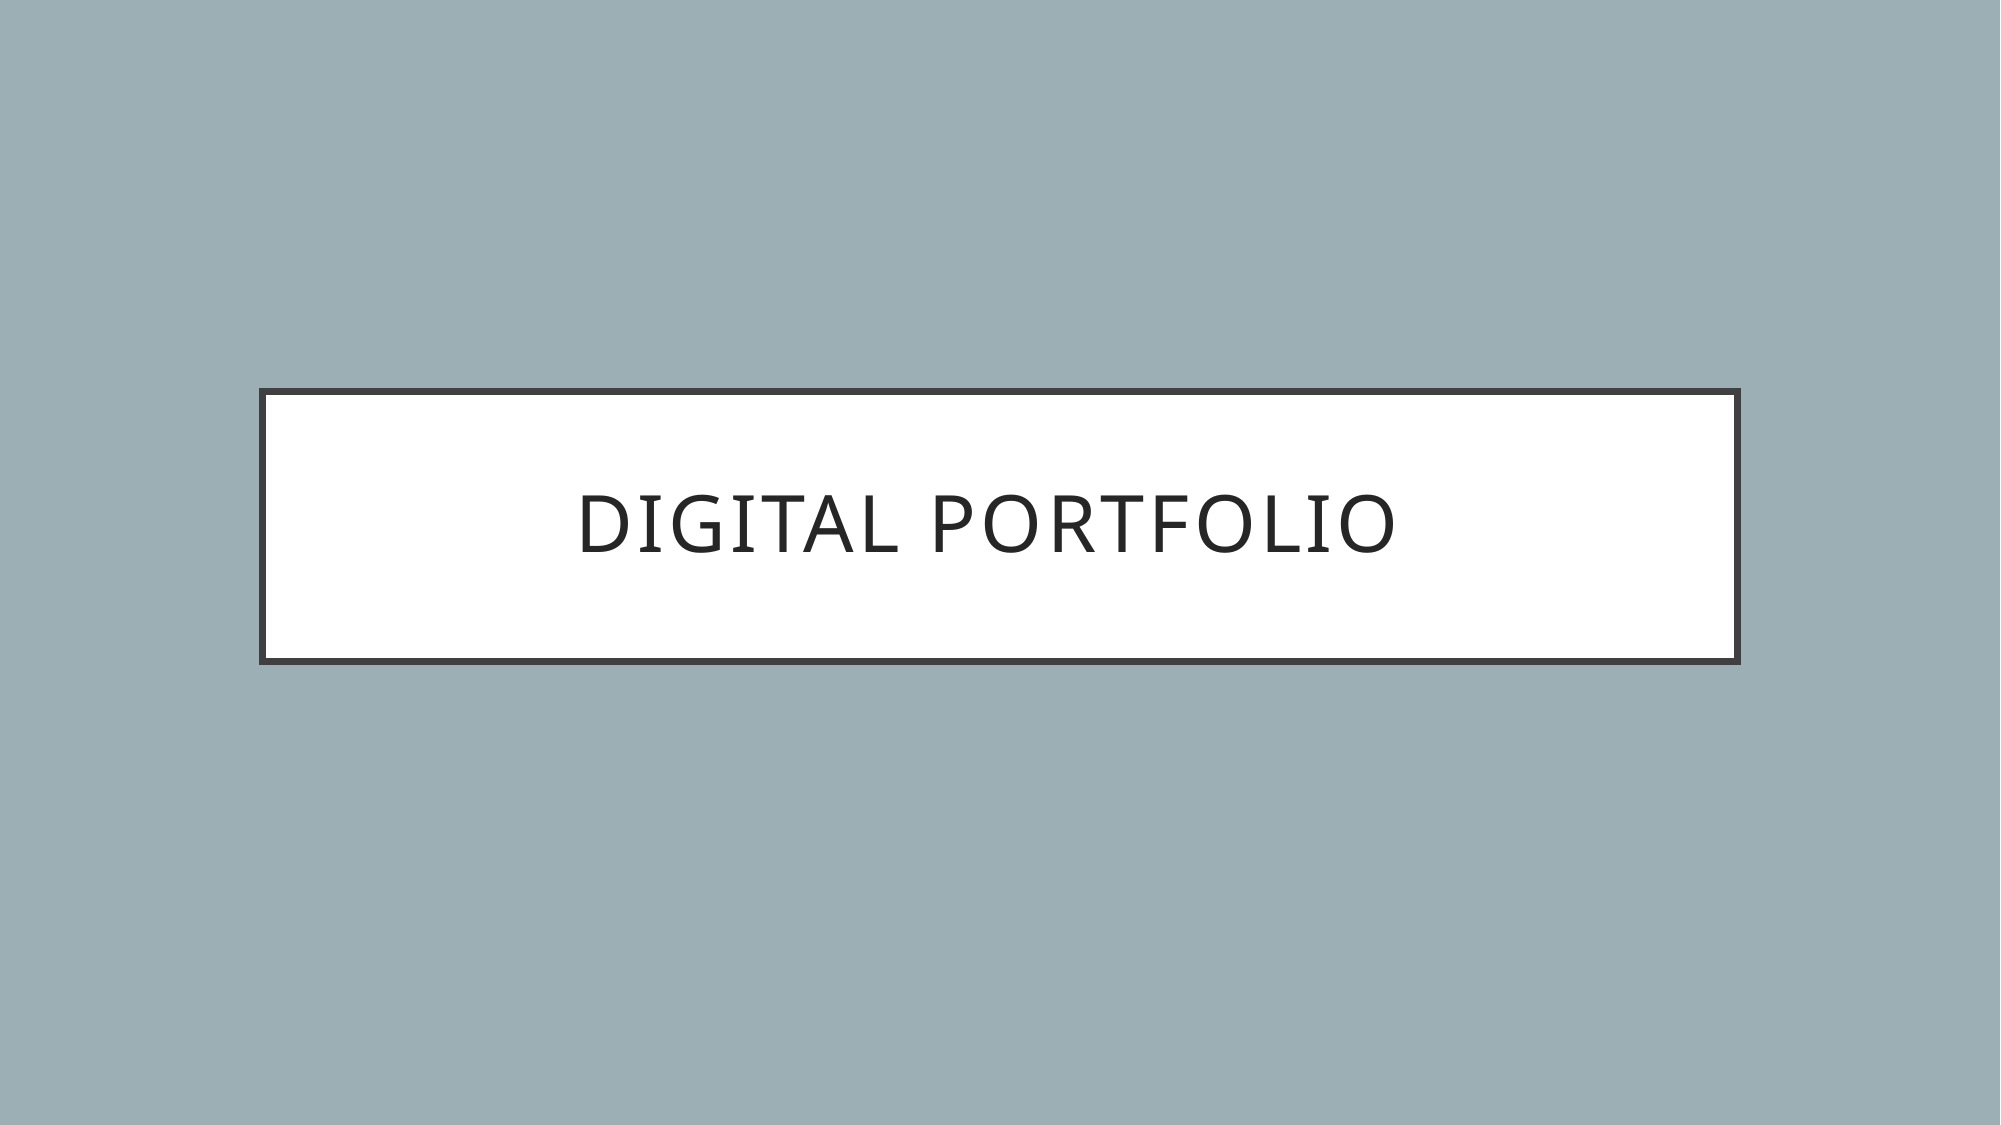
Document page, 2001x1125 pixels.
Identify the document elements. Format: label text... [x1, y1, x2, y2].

title DIGITAL PORTFOLIO [262, 391, 1738, 662]
